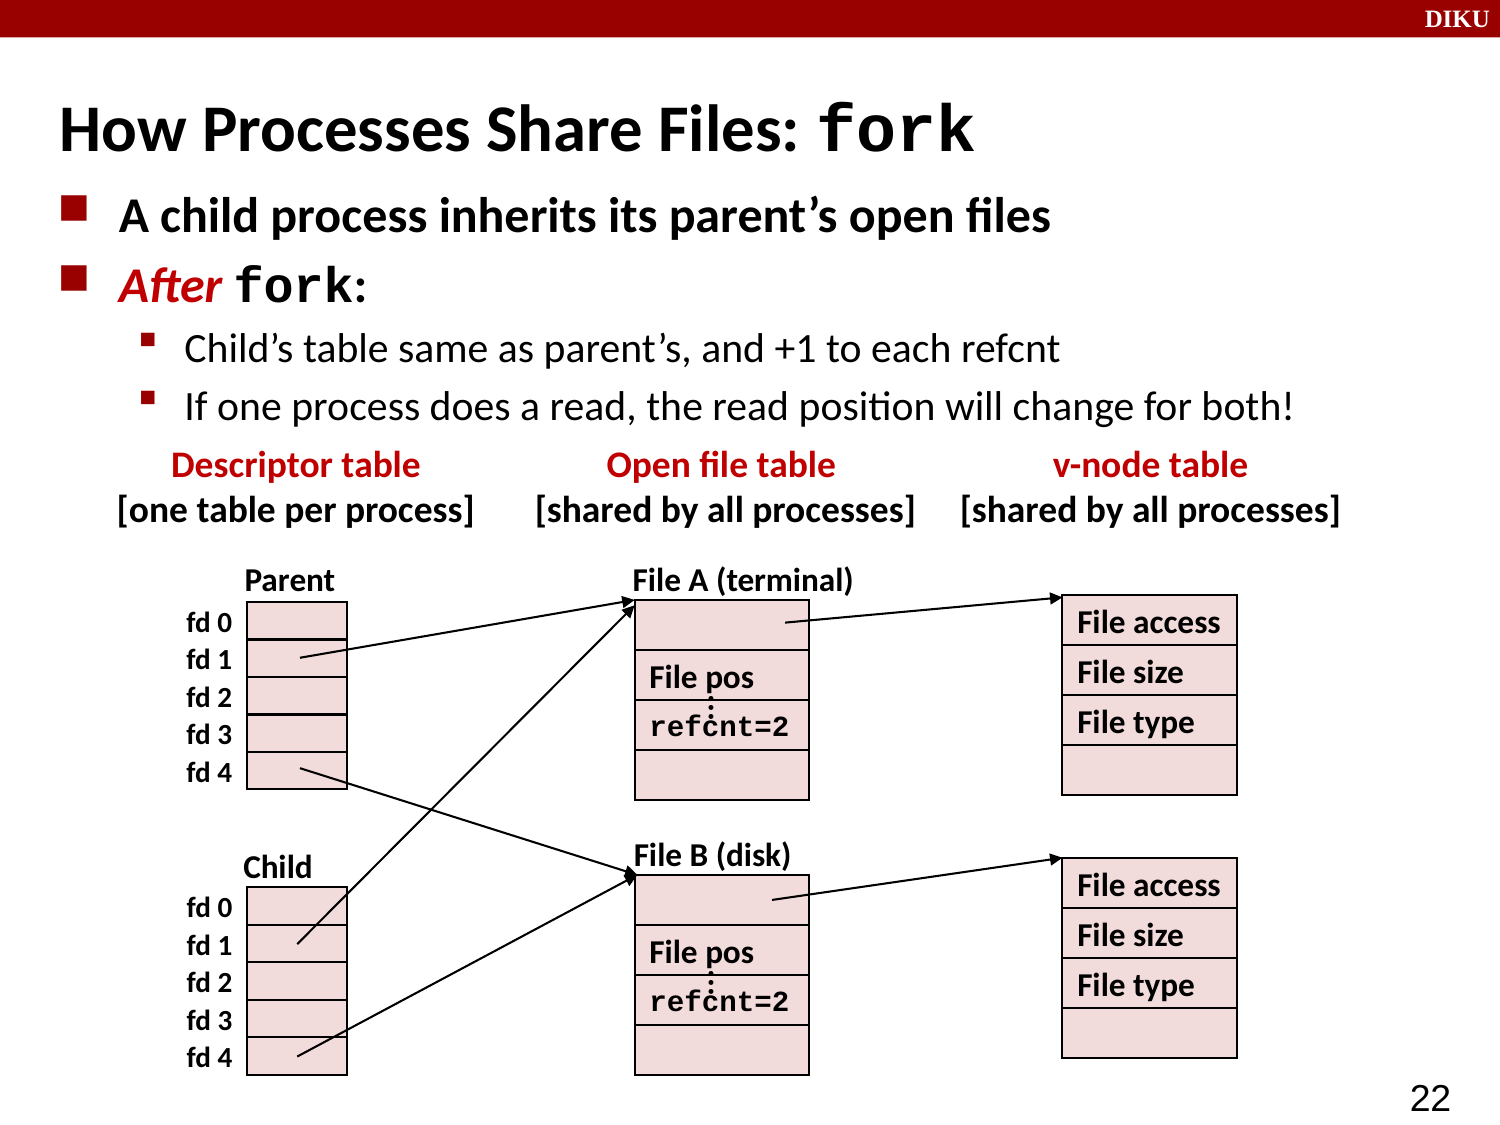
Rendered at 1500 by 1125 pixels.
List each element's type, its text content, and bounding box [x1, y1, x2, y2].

text_box refcnt=2 [634, 699, 810, 749]
text_box fd 3 [147, 999, 248, 1037]
text_box ... [1062, 746, 1238, 796]
text_box [248, 887, 348, 1075]
text_box How Processes Share Files: fork [44, 62, 1291, 188]
text_box refcnt=2 [634, 974, 810, 1024]
text_box fd 1 [147, 924, 248, 962]
text_box A child process inherits its parent’s open files After fork: Child’s table same as parent’s, and +1 to each refcnt If one process does a read, the read position will change for both! [47, 174, 1411, 388]
text_box [634, 874, 810, 925]
text_box [634, 605, 810, 650]
text_box File type [1062, 957, 1238, 1008]
text_box [247, 605, 347, 790]
text_box File access [1062, 595, 1238, 645]
text_box File pos [634, 650, 810, 699]
text_box Descriptor table [one table per process] [101, 432, 491, 538]
text_box fd 2 [147, 962, 248, 999]
text_box fd 0 [147, 602, 247, 639]
text_box fd 3 [147, 714, 247, 752]
text_box fd 2 [147, 677, 247, 714]
text_box File B (disk) [618, 825, 807, 880]
text_box fd 1 [147, 639, 247, 677]
text_box v-node table [shared by all processes] [945, 432, 1357, 538]
text_box Parent [229, 550, 351, 605]
text_box File size [1062, 907, 1238, 957]
text_box File access [1062, 857, 1238, 907]
text_box File size [1062, 645, 1238, 695]
text_box File A (terminal) [617, 550, 870, 605]
text_box ... [634, 749, 810, 800]
text_box File pos [634, 925, 810, 974]
text_box fd 4 [147, 1037, 248, 1075]
text_box File type [1062, 695, 1238, 746]
text_box Open file table [shared by all processes] [519, 432, 932, 538]
text_box Child [228, 837, 328, 893]
text_box ... [1062, 1008, 1238, 1058]
text_box fd 4 [147, 752, 247, 790]
text_box fd 0 [147, 887, 248, 924]
text_box ... [634, 1024, 810, 1075]
